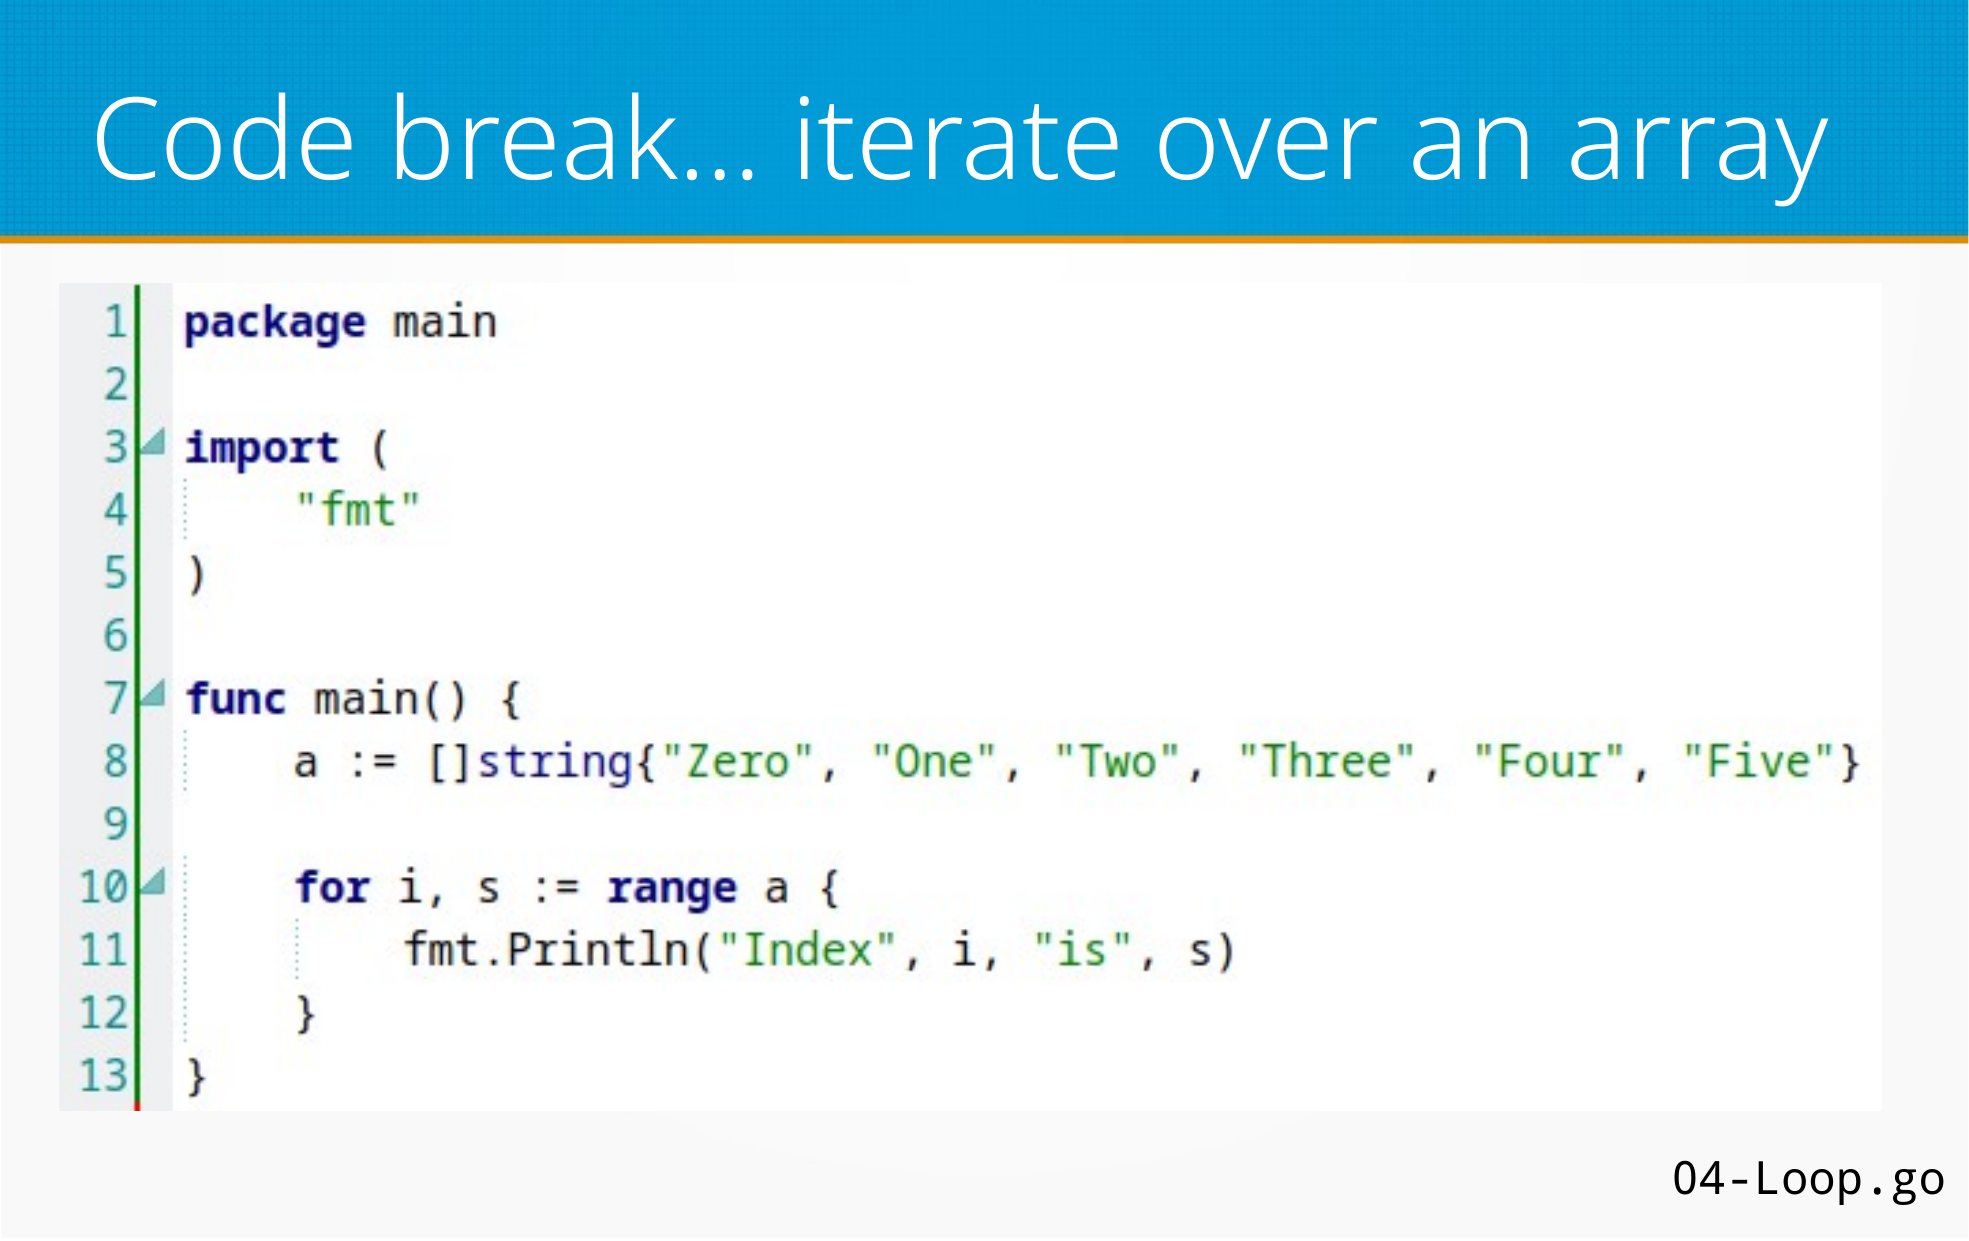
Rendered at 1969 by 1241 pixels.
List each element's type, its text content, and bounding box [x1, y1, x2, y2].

text_box 04-Loop.go [1665, 1145, 1969, 1212]
title Code break… iterate over an array [90, 49, 1862, 213]
picture [0, 233, 1969, 1241]
